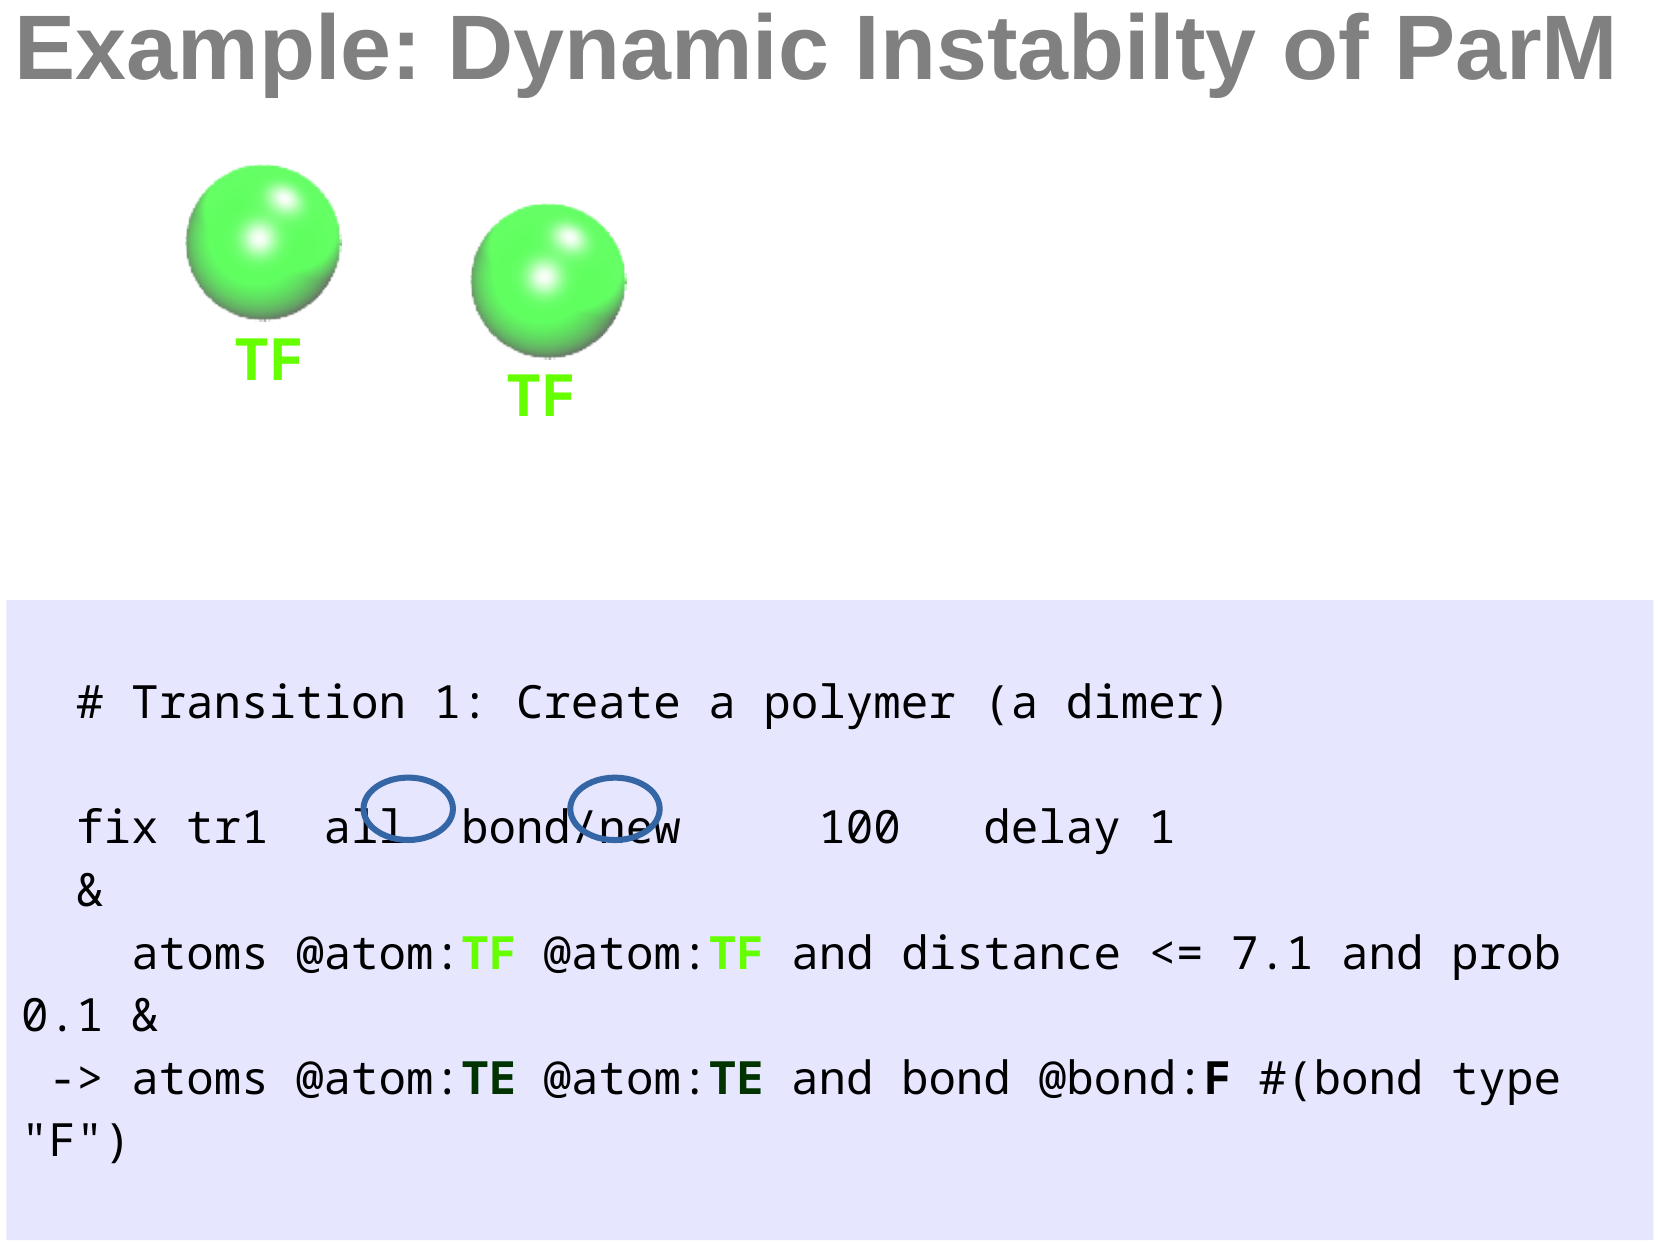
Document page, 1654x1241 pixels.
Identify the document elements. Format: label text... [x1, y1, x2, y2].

text_box TF [165, 311, 376, 385]
text_box # Transition 1: Create a polymer (a dimer) fix tr1 all bond/new 100 delay 1 & atoms @atom:TF @atom:TF and distance <= 7.1 and prob 0.1 & -> atoms @atom:TE @atom:TE and bond @bond:F #(bond type "F") [6, 600, 1654, 1241]
text_box Example: Dynamic Instabilty of ParM [0, 0, 1635, 140]
picture [470, 203, 627, 361]
text_box TF [436, 346, 647, 420]
picture [185, 164, 342, 311]
